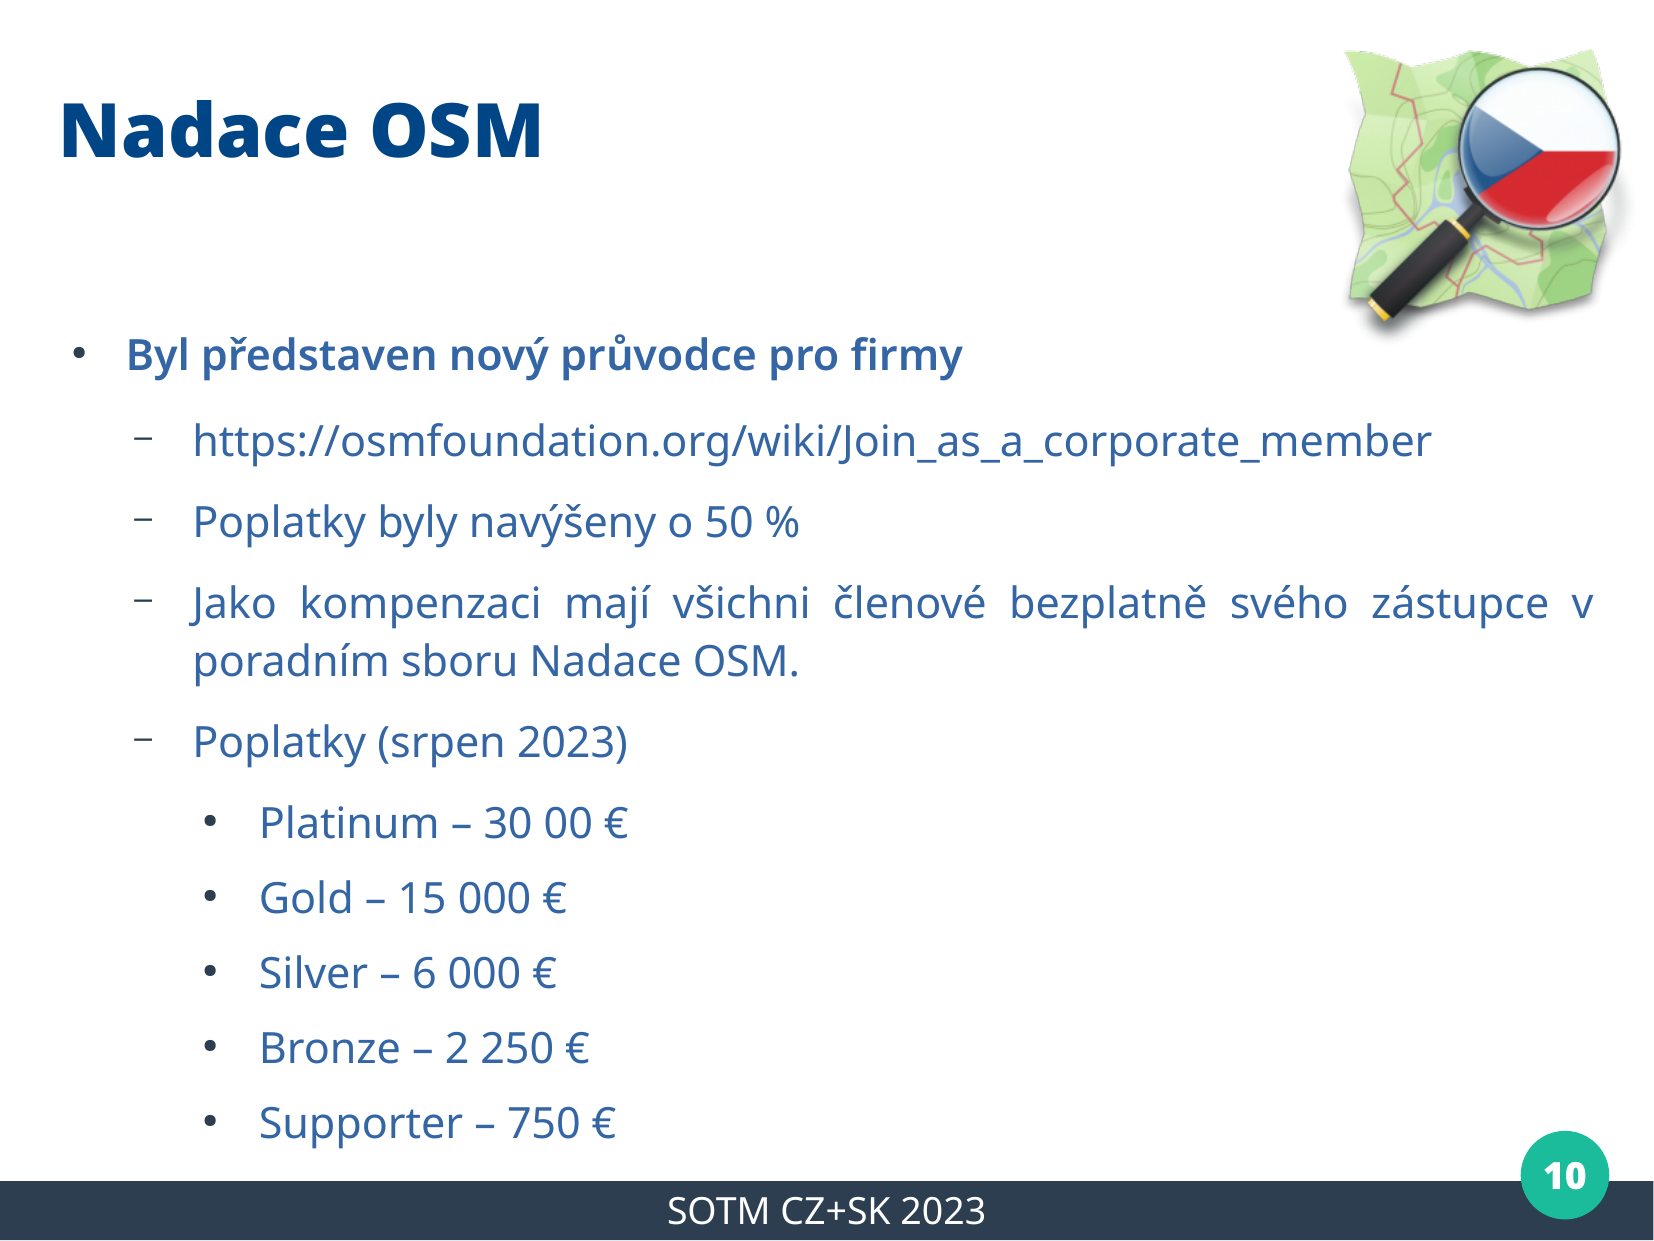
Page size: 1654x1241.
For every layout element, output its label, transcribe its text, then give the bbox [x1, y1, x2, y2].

list Byl představen nový průvodce pro firmy https://osmfoundation.org/wiki/Join_as_a_corporate_member Poplatky byly navýšeny o 50 % Jako kompenzaci mají všichni členové bezplatně svého zástupce v poradním sboru Nadace OSM. Poplatky (srpen 2023) Platinum – 30 00 € Gold – 15 000 € Silver – 6 000 € Bronze – 2 250 € Supporter – 750 € [59, 324, 1595, 1152]
picture [1334, 49, 1635, 350]
title Nadace OSM [59, 49, 1347, 207]
